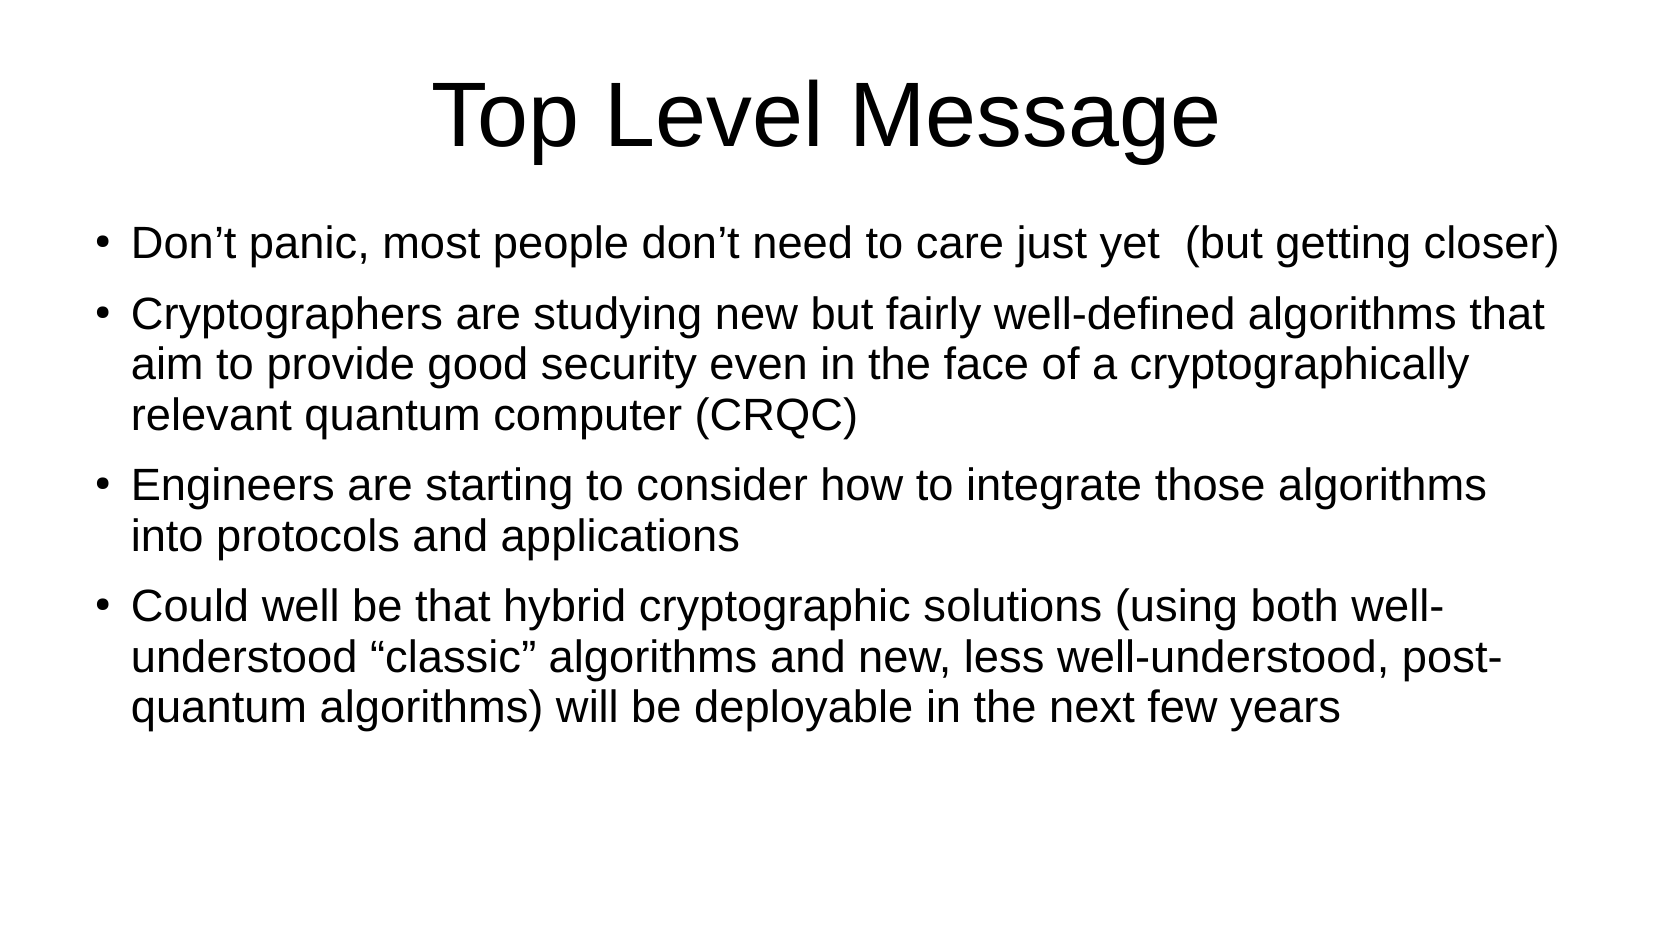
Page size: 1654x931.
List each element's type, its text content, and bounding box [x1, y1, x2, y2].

list Don’t panic, most people don’t need to care just yet (but getting closer) Cryptographers are studying new but fairly well-defined algorithms that aim to provide good security even in the face of a cryptographically relevant quantum computer (CRQC) Engineers are starting to consider how to integrate those algorithms into protocols and applications Could well be that hybrid cryptographic solutions (using both well-understood “classic” algorithms and new, less well-understood, post-quantum algorithms) will be deployable in the next few years [82, 217, 1571, 758]
title Top Level Message [82, 37, 1571, 193]
